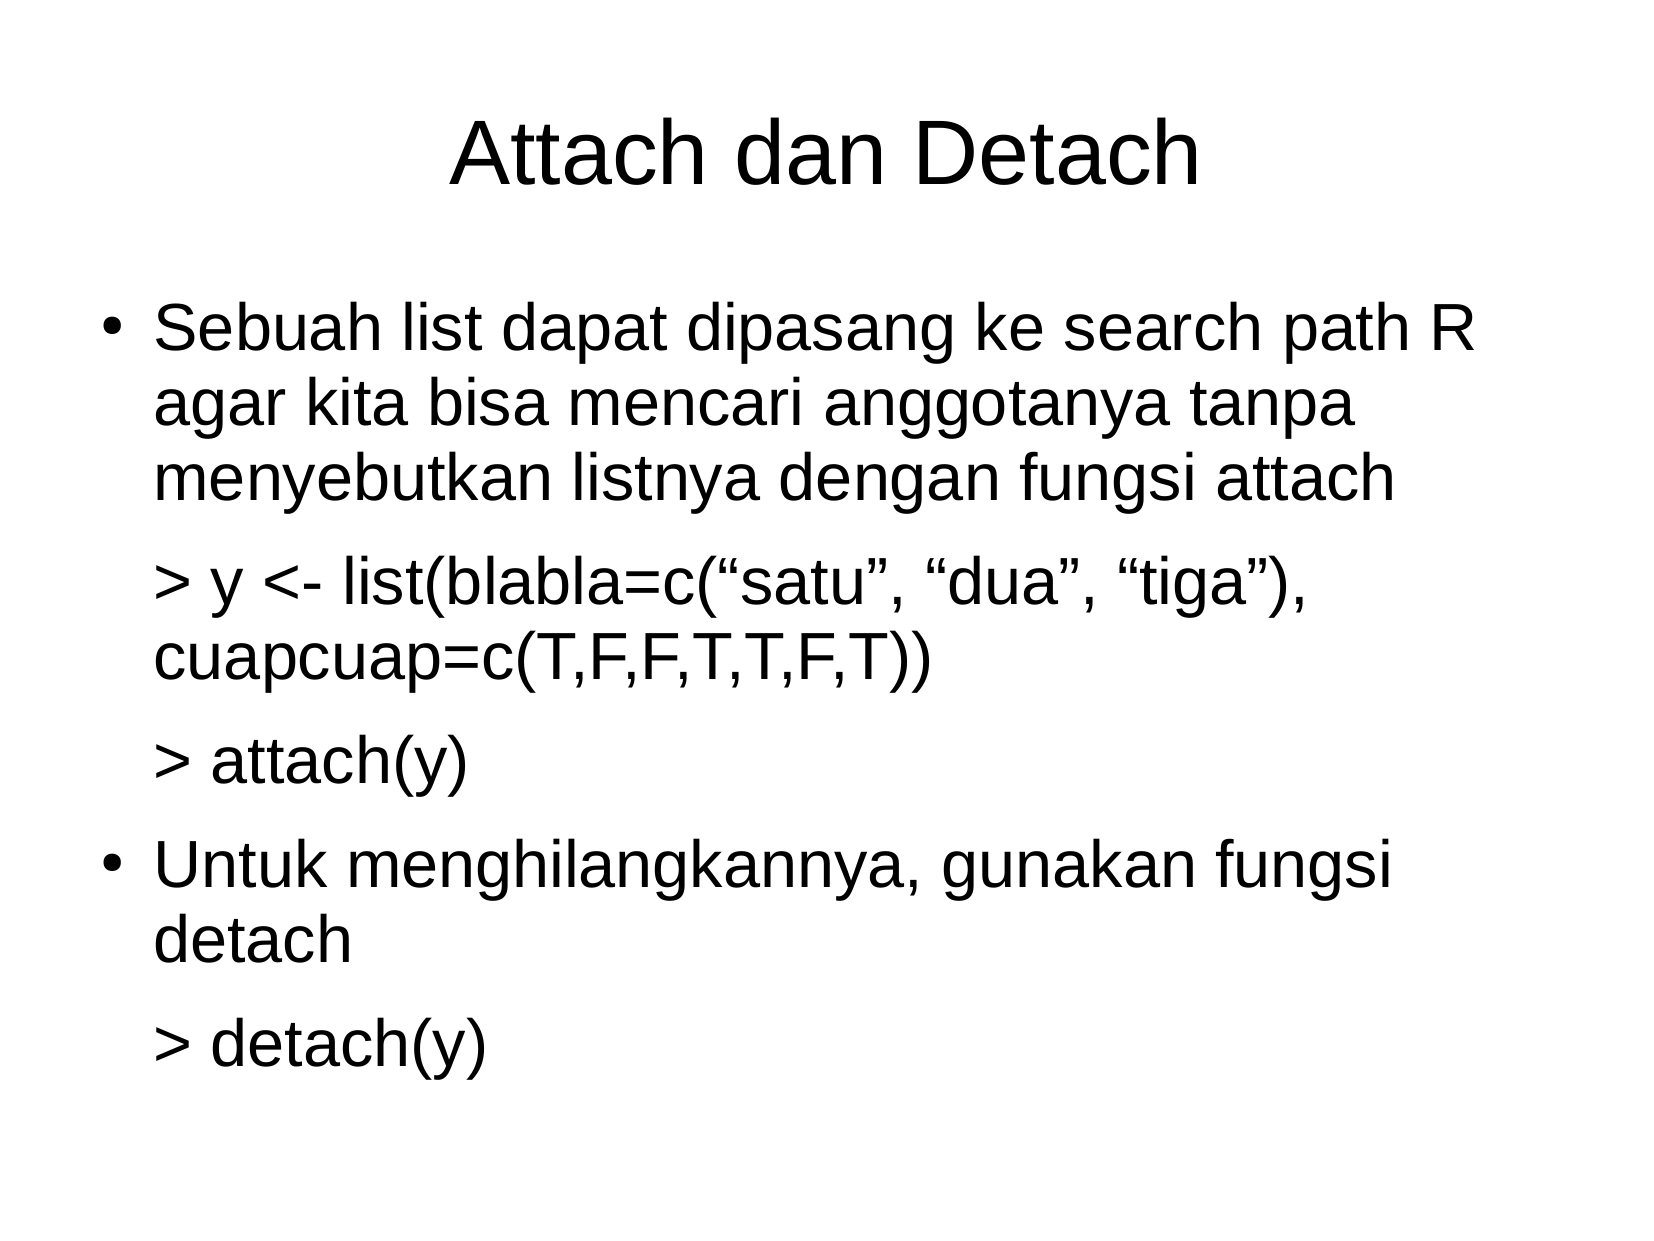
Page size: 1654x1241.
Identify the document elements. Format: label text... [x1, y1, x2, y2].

list Sebuah list dapat dipasang ke search path R agar kita bisa mencari anggotanya tanpa menyebutkan listnya dengan fungsi attach > y <- list(blabla=c(“satu”, “dua”, “tiga”), cuapcuap=c(T,F,F,T,T,F,T)) > attach(y) Untuk menghilangkannya, gunakan fungsi detach > detach(y) [82, 290, 1571, 1126]
title Attach dan Detach [82, 49, 1571, 257]
